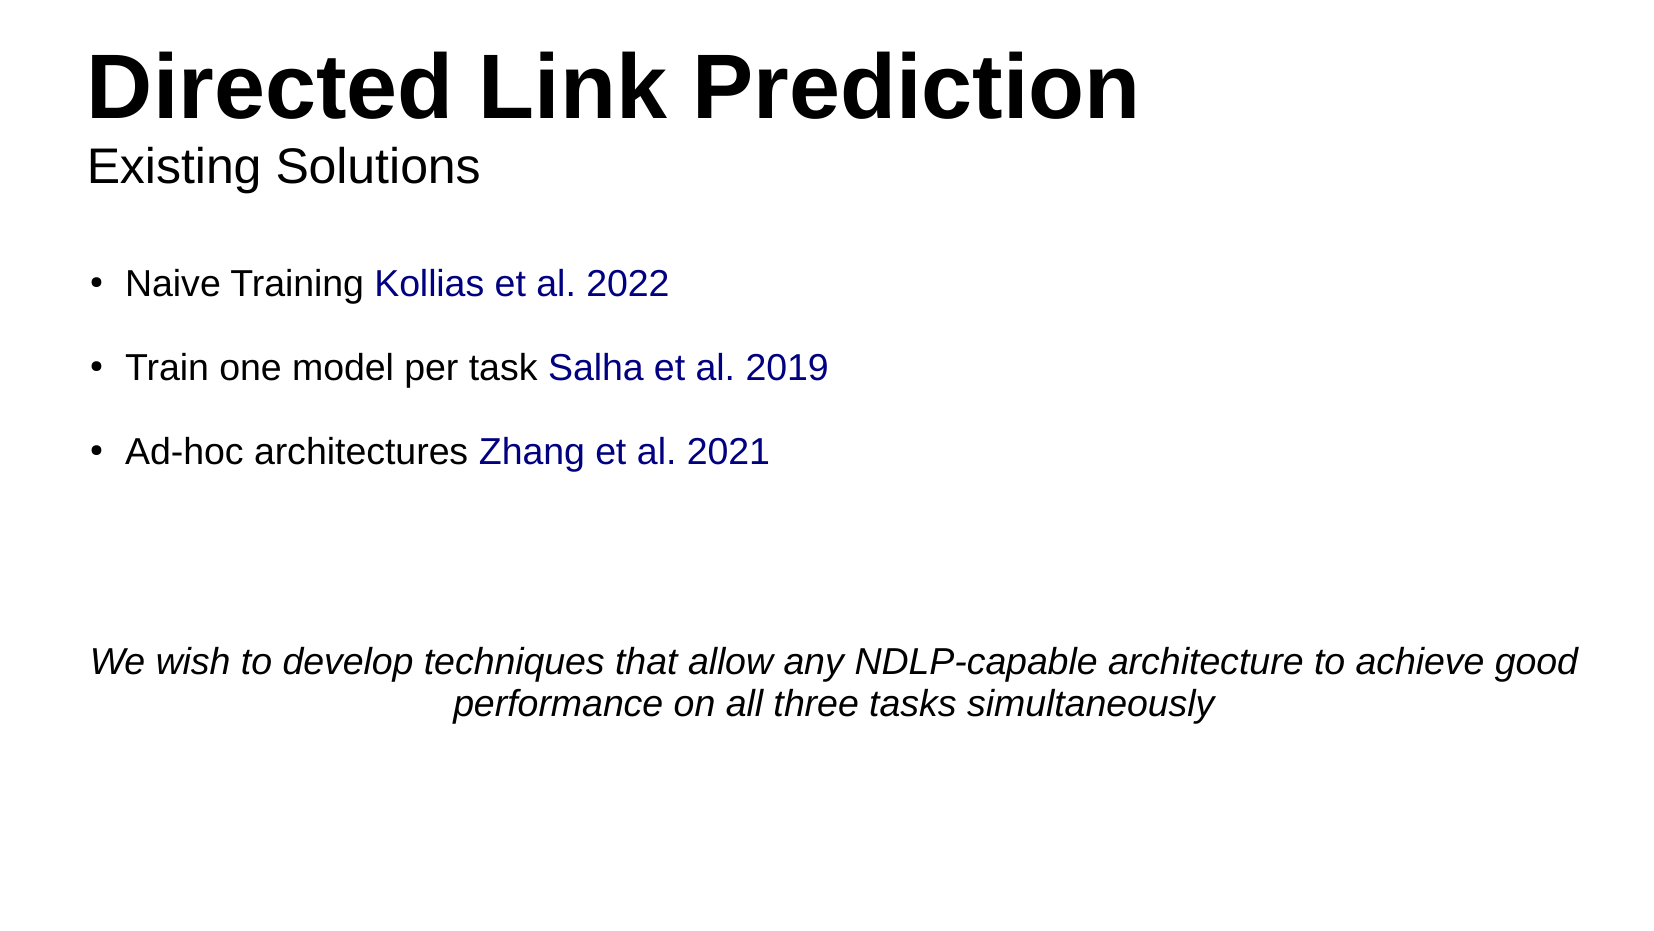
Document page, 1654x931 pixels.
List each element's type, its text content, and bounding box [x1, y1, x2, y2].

text_box Naive Training Kollias et al. 2022 Train one model per task Salha et al. 2019 Ad-hoc architectures Zhang et al. 2021 We wish to develop techniques that allow any NDLP-capable architecture to achieve good performance on all three tasks simultaneously [75, 254, 1654, 751]
title Directed Link Prediction Existing Solutions [86, 35, 1576, 194]
